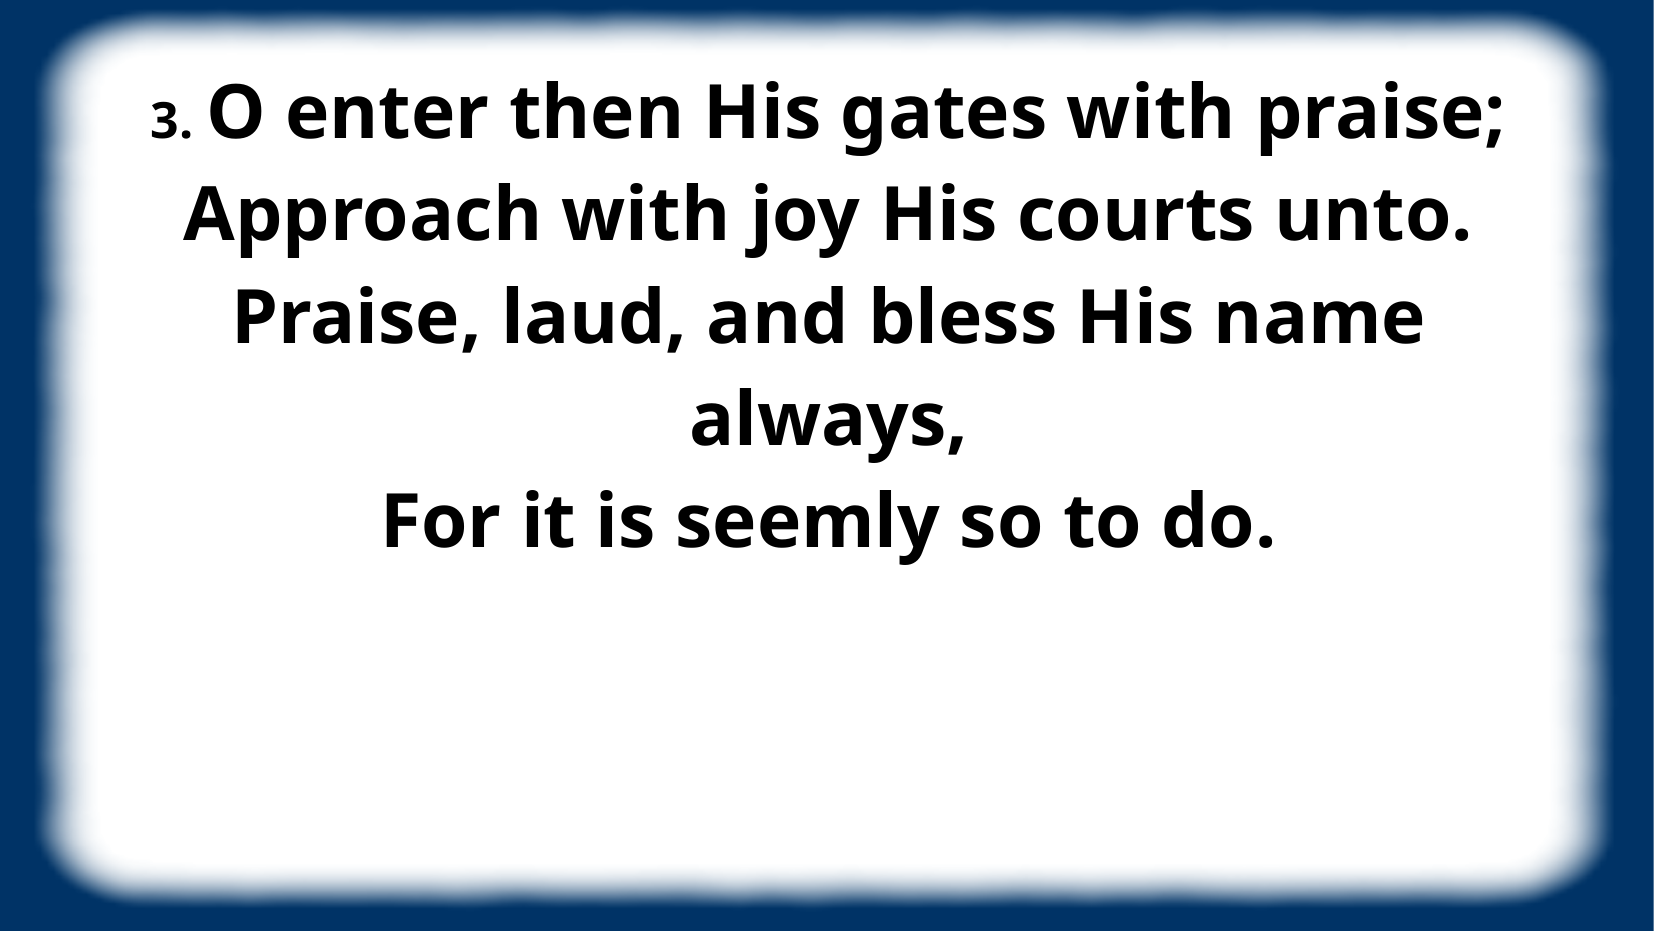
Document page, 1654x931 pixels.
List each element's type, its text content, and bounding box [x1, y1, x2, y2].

picture [0, 0, 1654, 931]
text_box 3. O enter then His gates with praise; Approach with joy His courts unto. Praise, laud, and bless His name always, For it is seemly so to do. [109, 50, 1550, 466]
